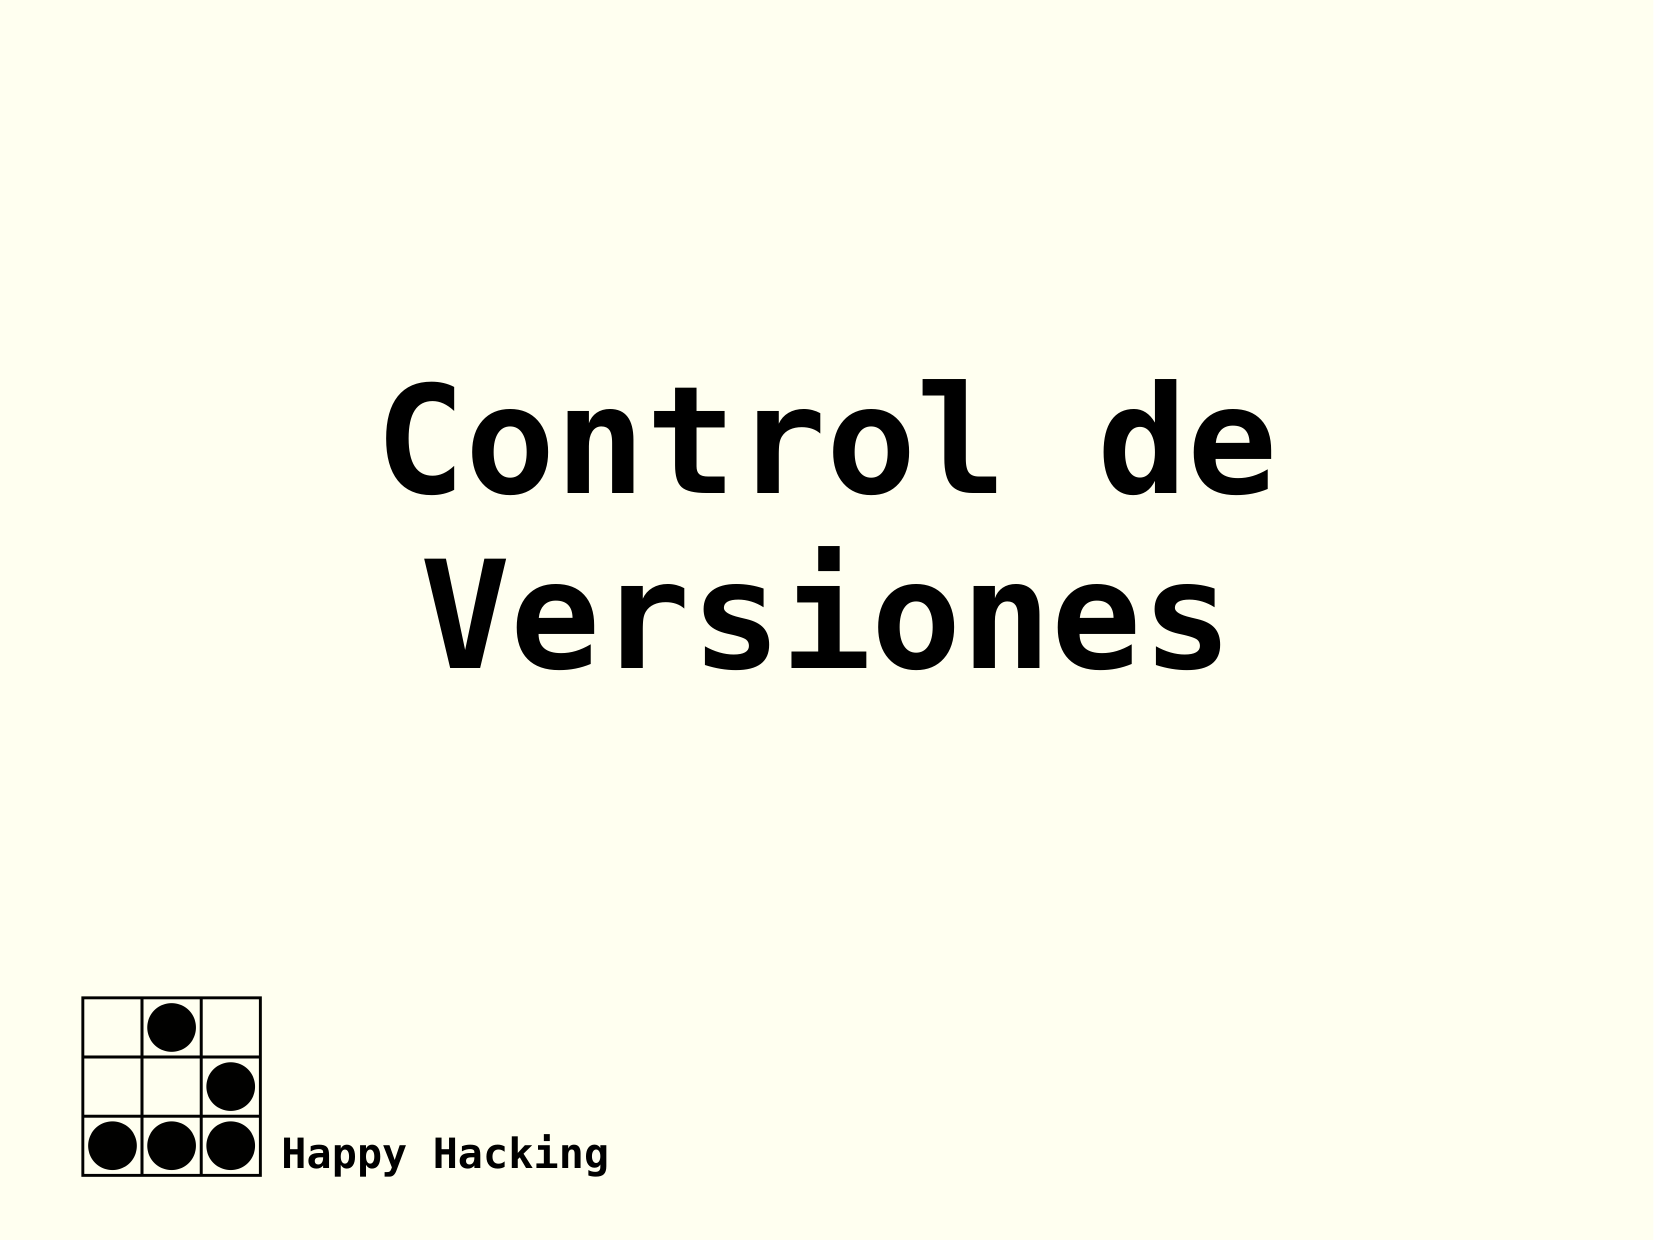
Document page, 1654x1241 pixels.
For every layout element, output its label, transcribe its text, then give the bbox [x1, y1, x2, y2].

picture [68, 983, 275, 1190]
text_box Happy Hacking [266, 1098, 657, 1187]
subtitle Control de Versiones [82, 49, 1571, 1010]
